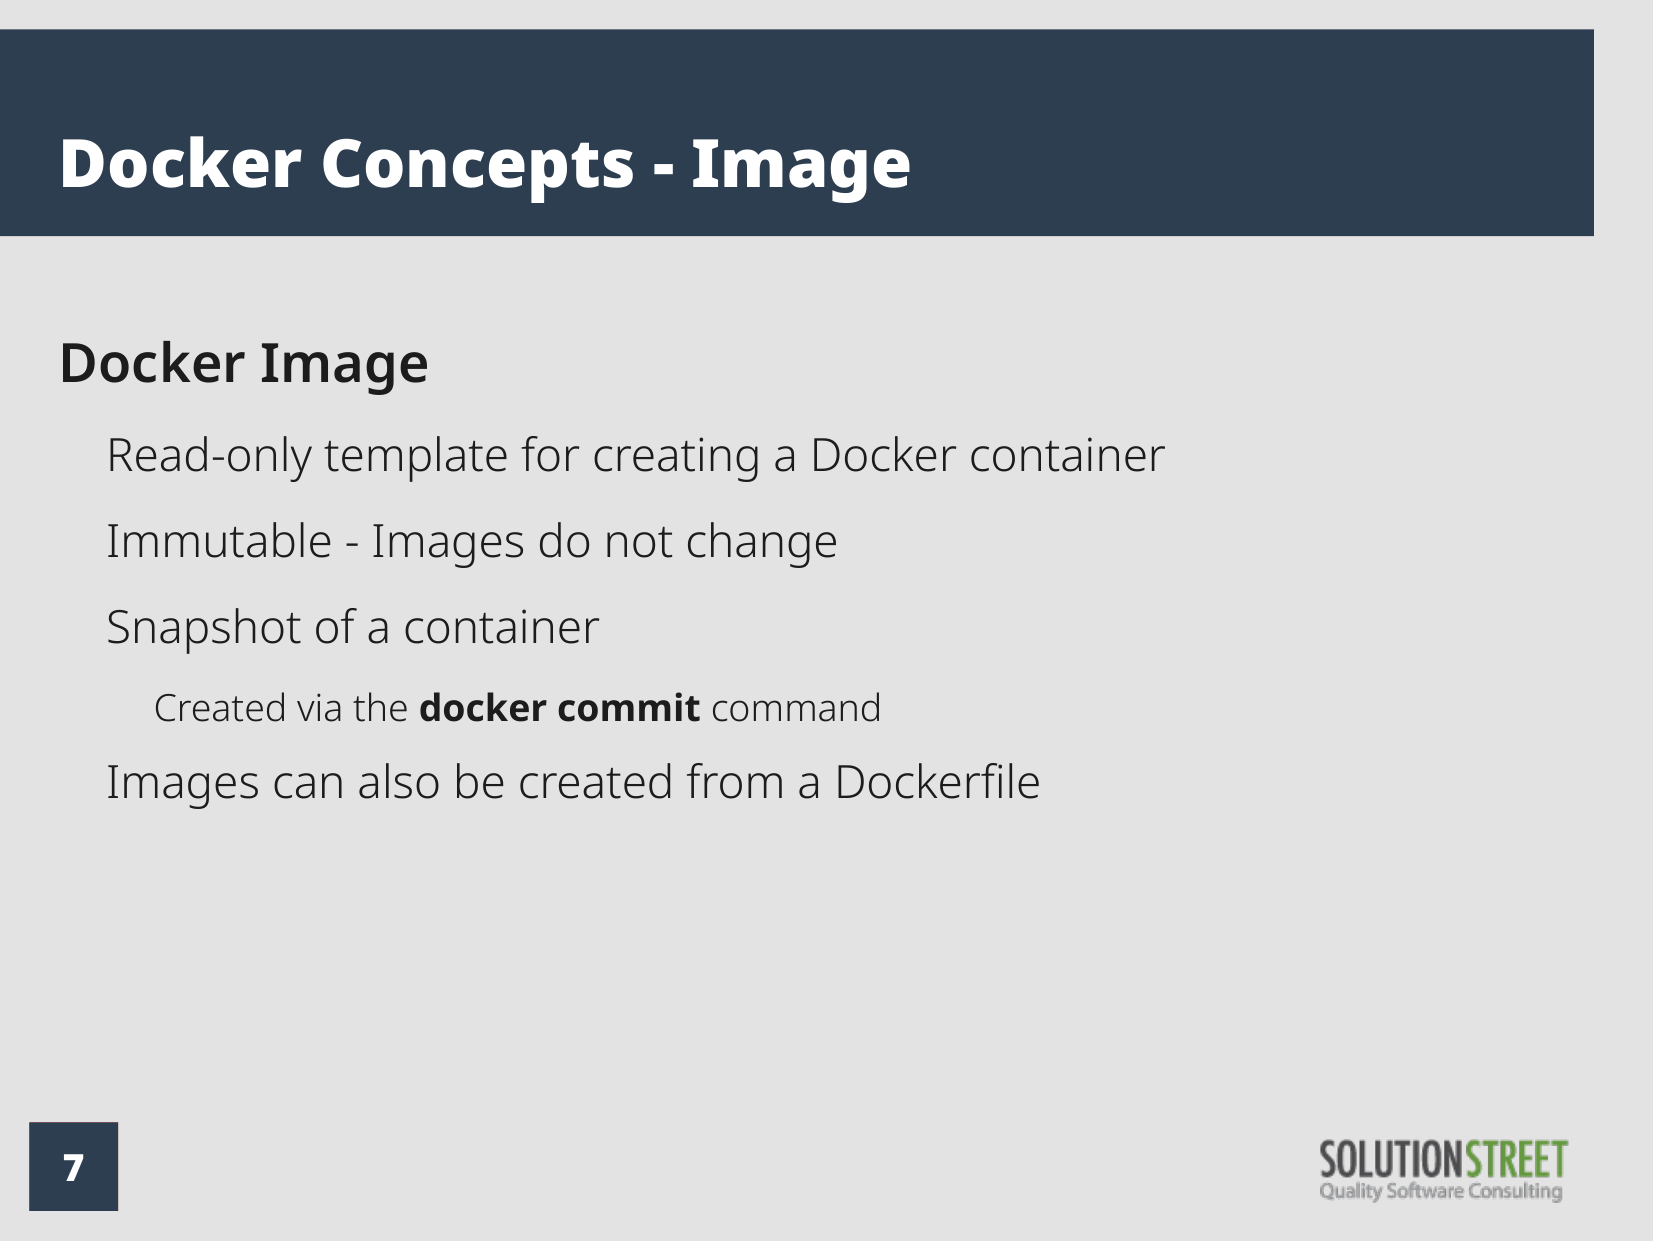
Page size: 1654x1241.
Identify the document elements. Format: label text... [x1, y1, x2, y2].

title Docker Concepts - Image [58, 59, 1594, 207]
picture [1310, 1083, 1570, 1241]
list Docker Image Read-only template for creating a Docker container Immutable - Images do not change Snapshot of a container Created via the docker commit command Images can also be created from a Dockerfile [58, 324, 1565, 1093]
